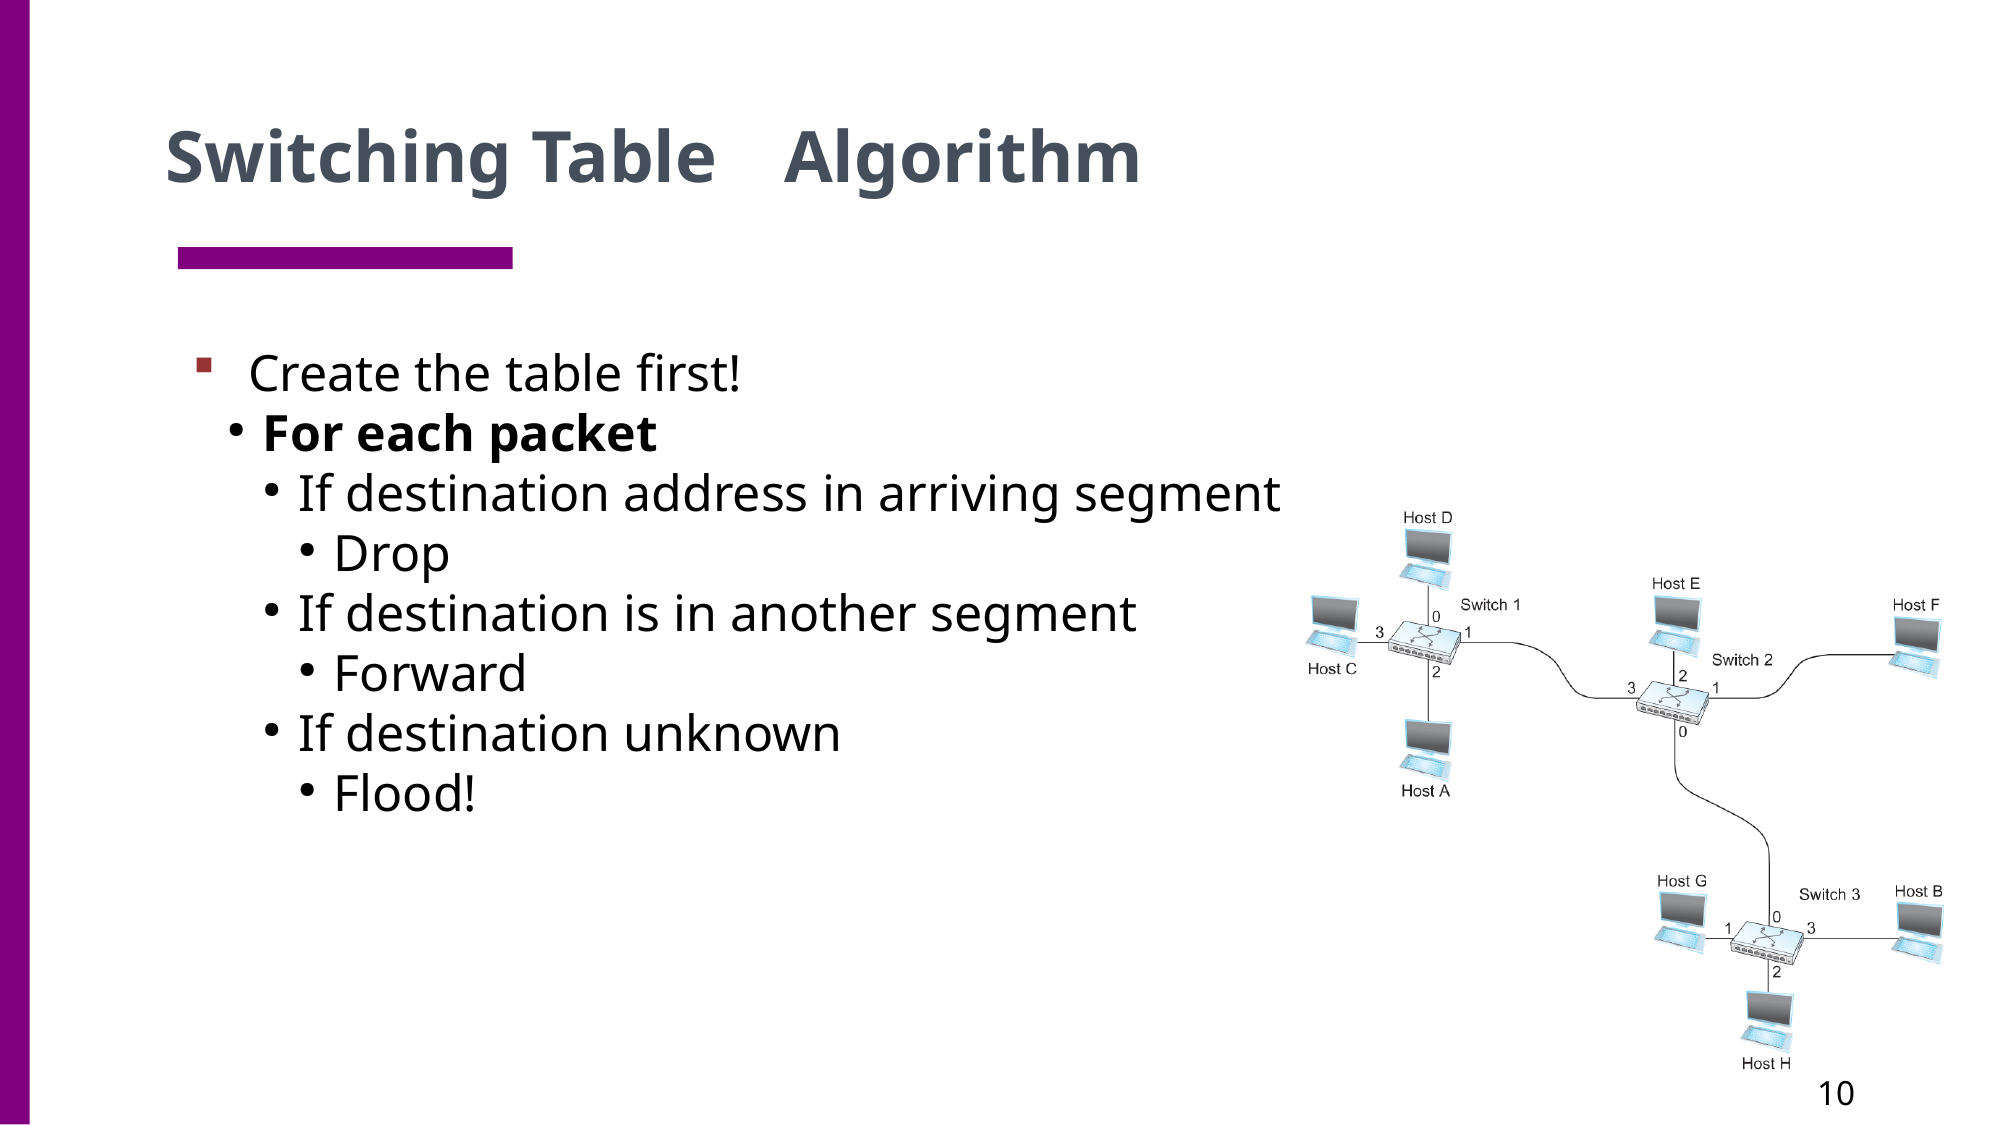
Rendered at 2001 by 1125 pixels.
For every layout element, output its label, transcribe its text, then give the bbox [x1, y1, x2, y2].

text_box Create the table first! For each packet If destination address in arriving segment Drop If destination is in another segment Forward If destination unknown Flood! [177, 326, 1875, 1050]
picture [1305, 509, 1944, 1072]
text_box Switching Table Algorithm [151, 0, 1849, 212]
